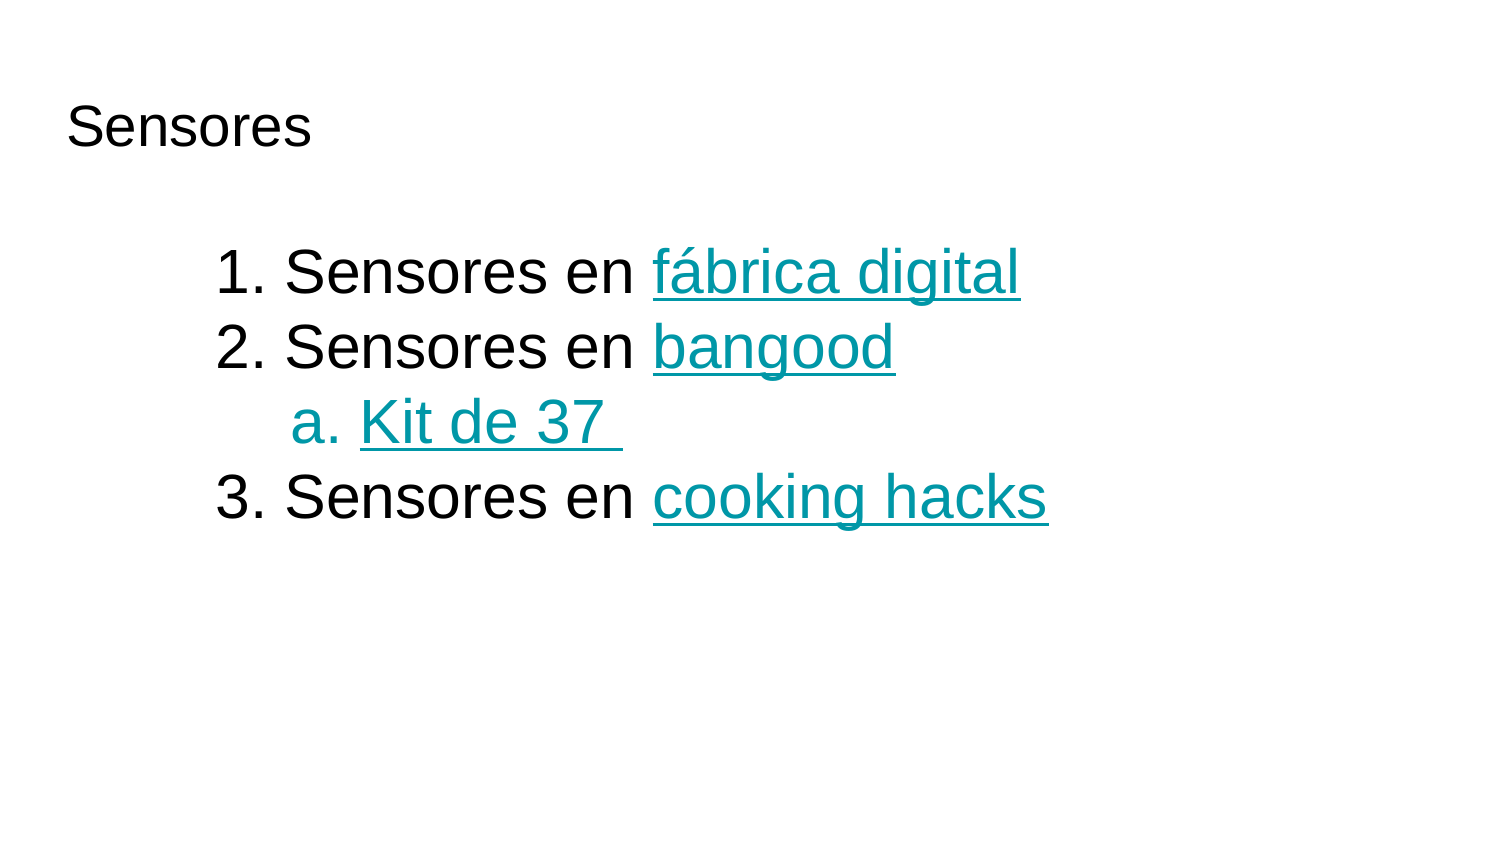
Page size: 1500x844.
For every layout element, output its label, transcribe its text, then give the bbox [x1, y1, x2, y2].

title Sensores [51, 72, 1449, 167]
text_box Sensores en fábrica digital Sensores en bangood Kit de 37 Sensores en cooking hacks [194, 216, 1406, 628]
